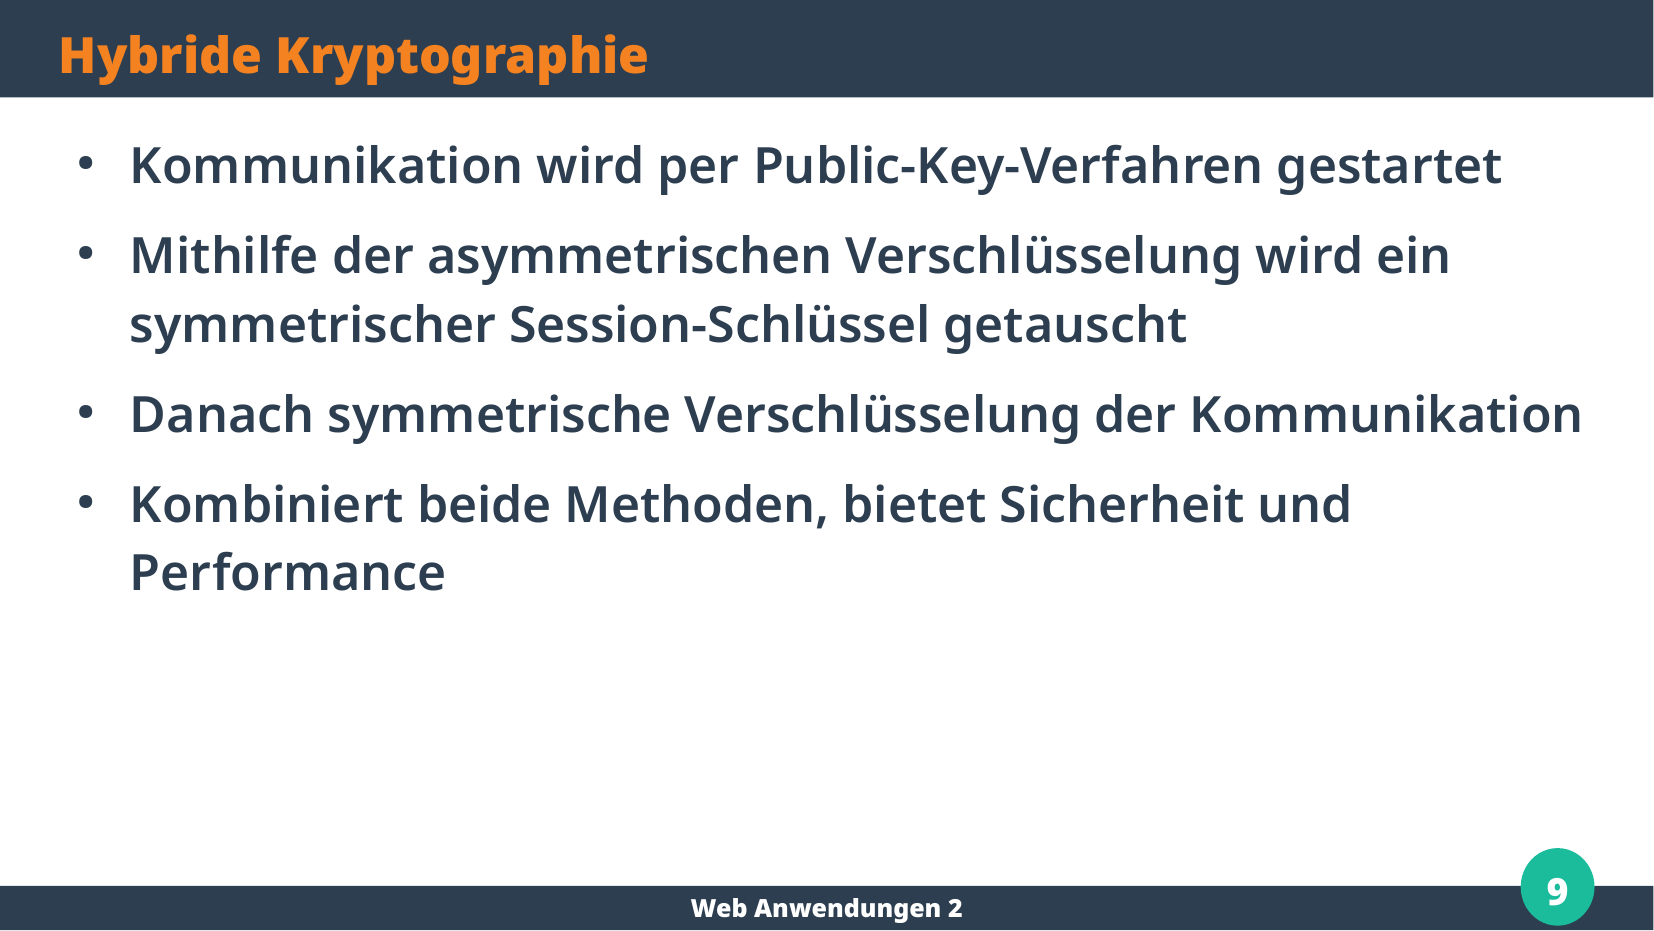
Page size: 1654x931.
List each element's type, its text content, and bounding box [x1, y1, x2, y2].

title Hybride Kryptographie [59, 8, 1595, 89]
list Kommunikation wird per Public-Key-Verfahren gestartet Mithilfe der asymmetrischen Verschlüsselung wird ein symmetrischer Session-Schlüssel getauscht Danach symmetrische Verschlüsselung der Kommunikation Kombiniert beide Methoden, bietet Sicherheit und Performance [59, 129, 1595, 864]
